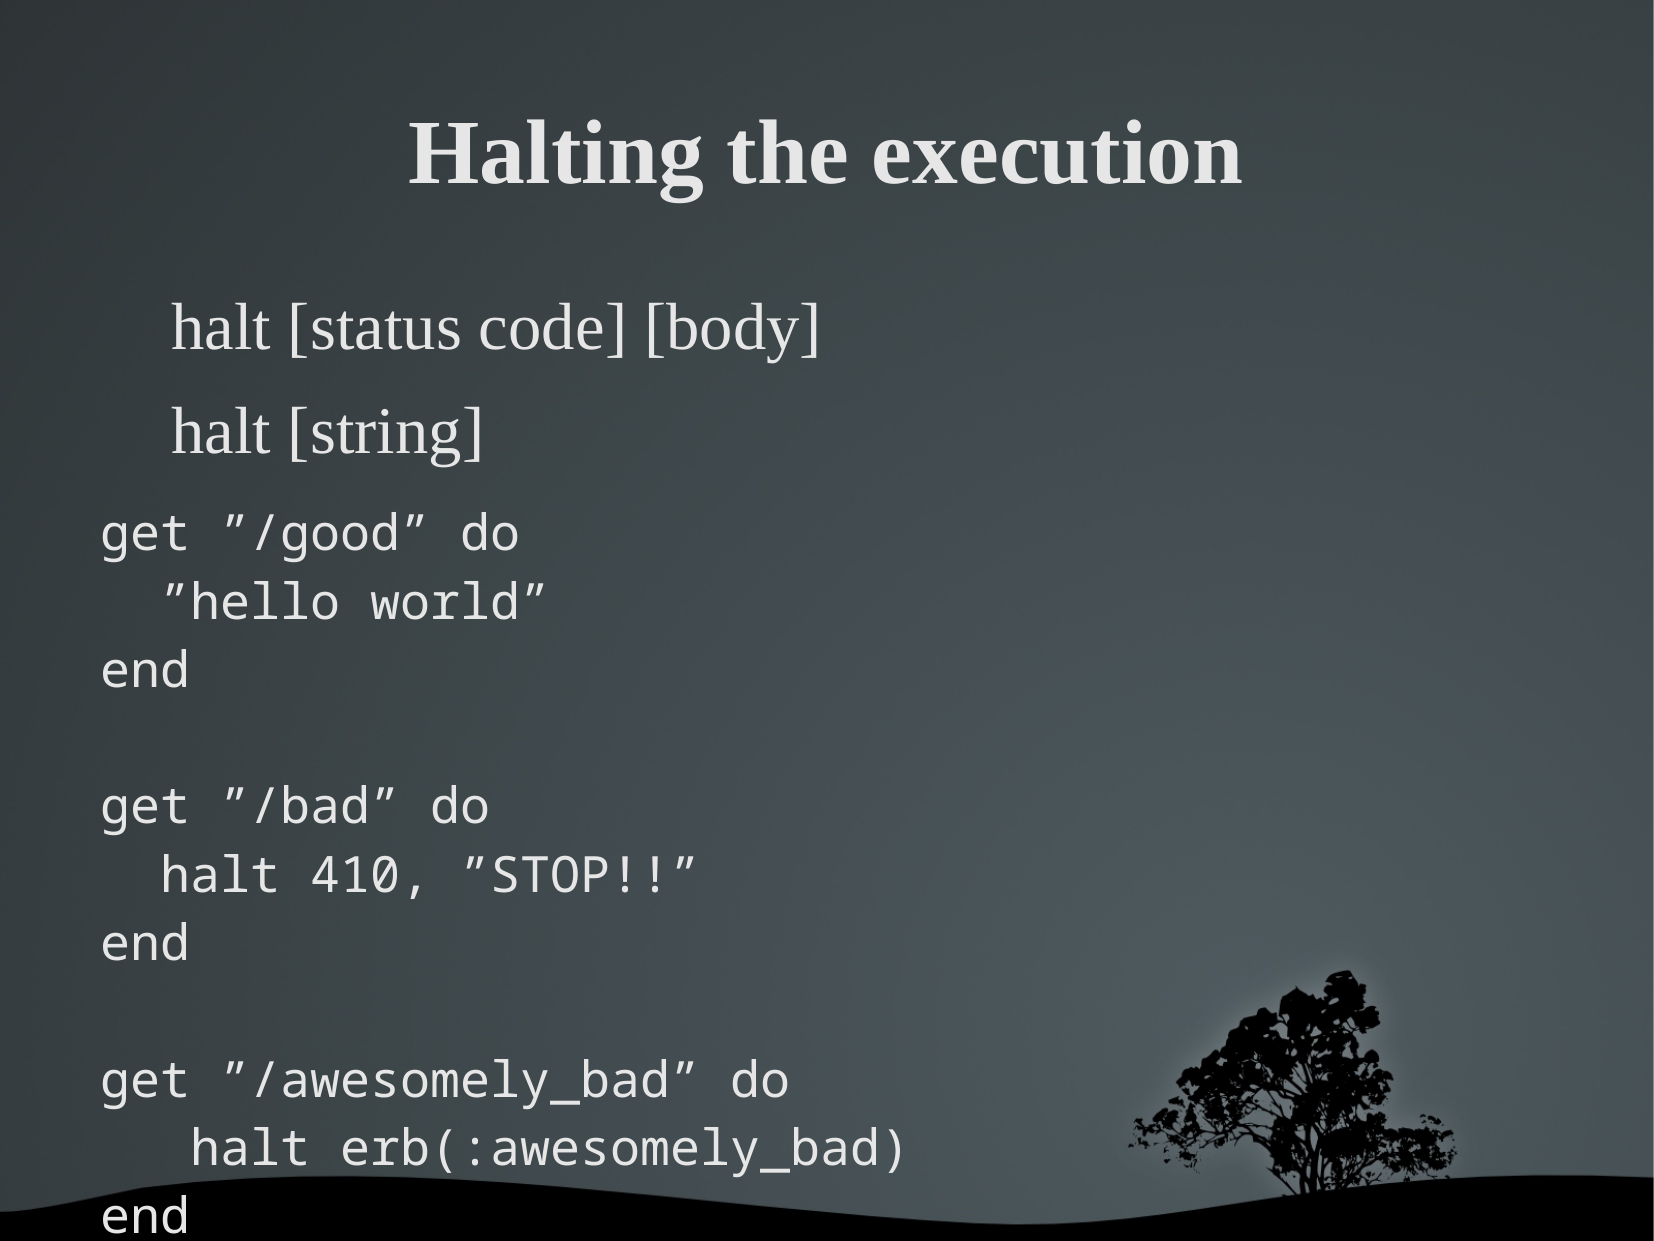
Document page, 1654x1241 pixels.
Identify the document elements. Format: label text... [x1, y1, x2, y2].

picture [0, 0, 1654, 1241]
list halt [status code] [body] halt [string] get ”/good” do ”hello world” end get ”/bad” do halt 410, ”STOP!!” end get ”/awesomely_bad” do halt erb(:awesomely_bad) end [82, 290, 1571, 1149]
title Halting the execution [82, 49, 1571, 257]
